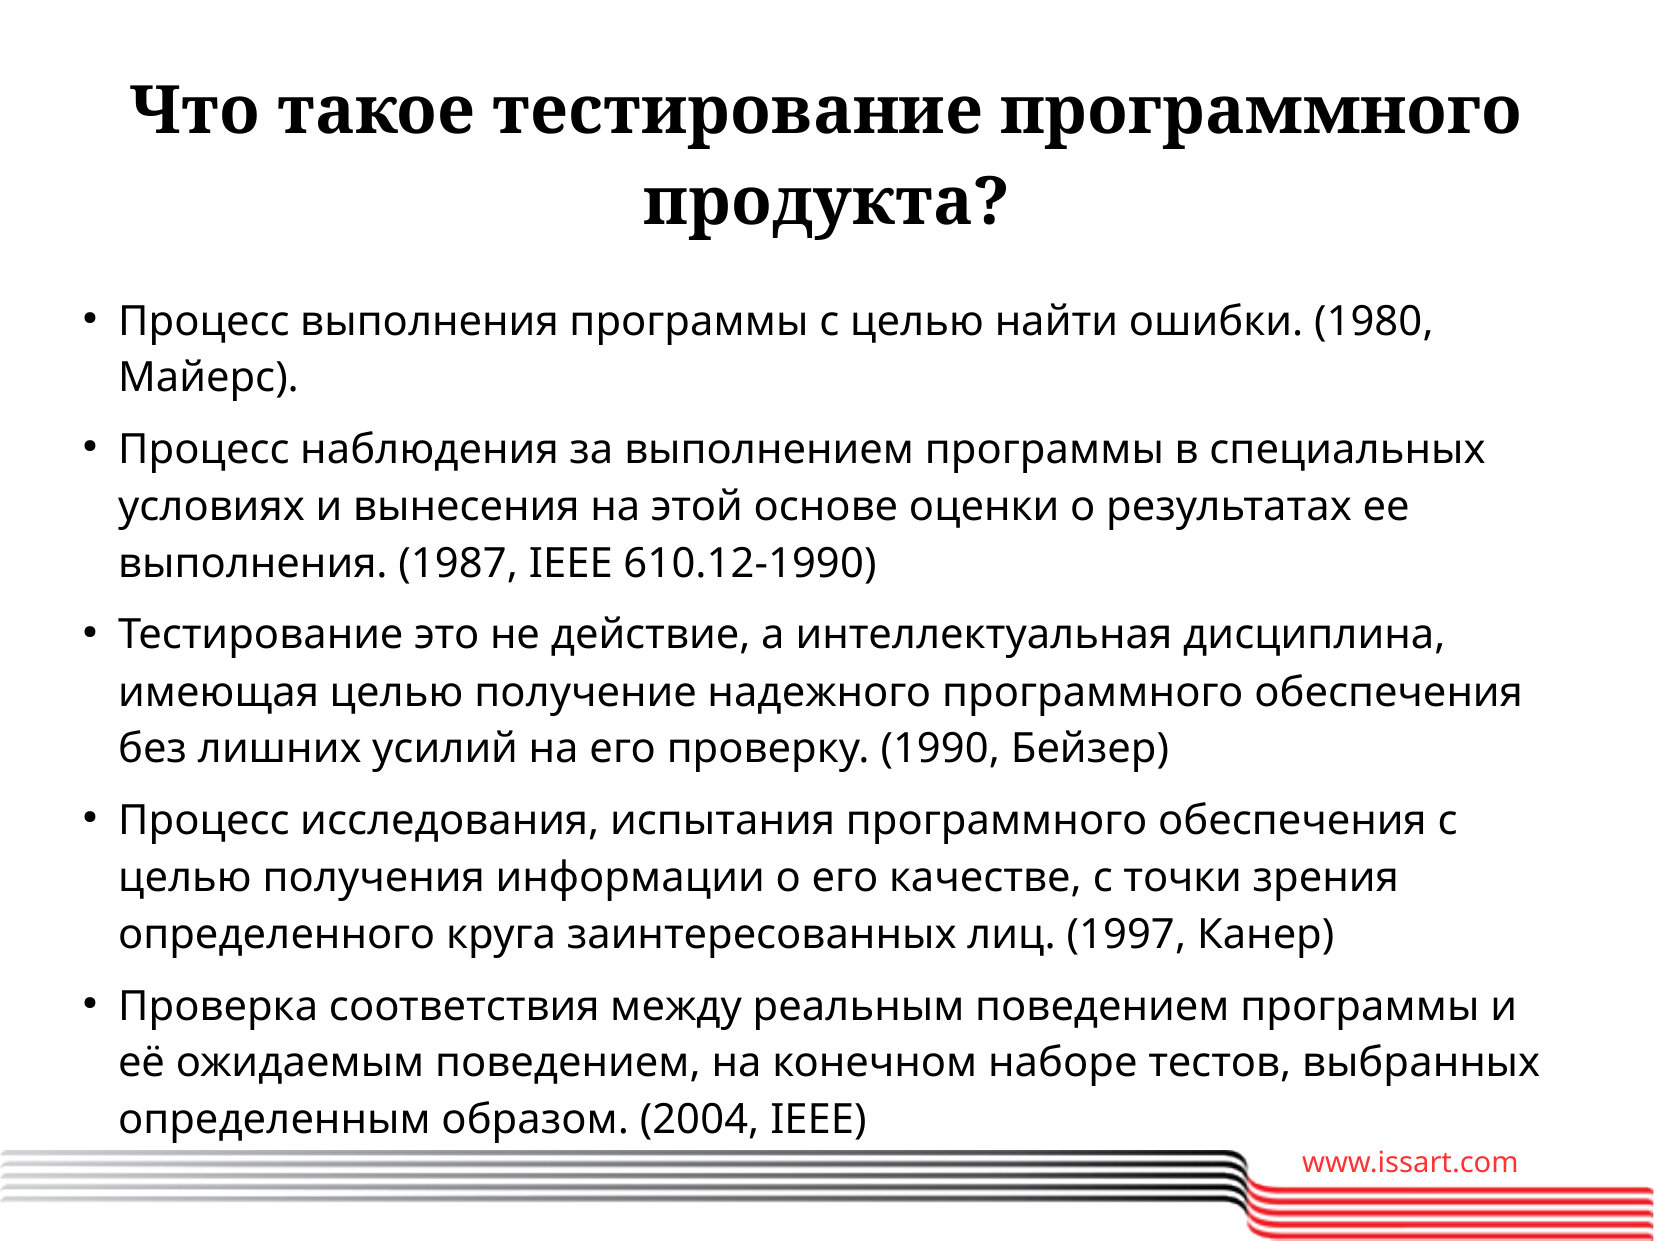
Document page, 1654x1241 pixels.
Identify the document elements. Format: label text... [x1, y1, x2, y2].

list Процесс выполнения программы с целью найти ошибки. (1980, Майерс). Процесс наблюдения за выполнением программы в специальных условиях и вынесения на этой основе оценки о результатах ее выполнения. (1987, IEEE 610.12-1990) Тестирование это не действие, а интеллектуальная дисциплина, имеющая целью получение надежного программного обеспечения без лишних усилий на его проверку. (1990, Бейзер) Процесс исследования, испытания программного обеспечения с целью получения информации о его качестве, с точки зрения определенного круга заинтересованных лиц. (1997, Канер) Проверка соответствия между реальным поведением программы и её ожидаемым поведением, на конечном наборе тестов, выбранных определенным образом. (2004, IEEE) [82, 290, 1571, 1109]
text_box www.issart.com [1287, 1133, 1619, 1184]
picture [0, 1150, 1654, 1241]
title Что такое тестирование программного продукта? [82, 49, 1571, 257]
